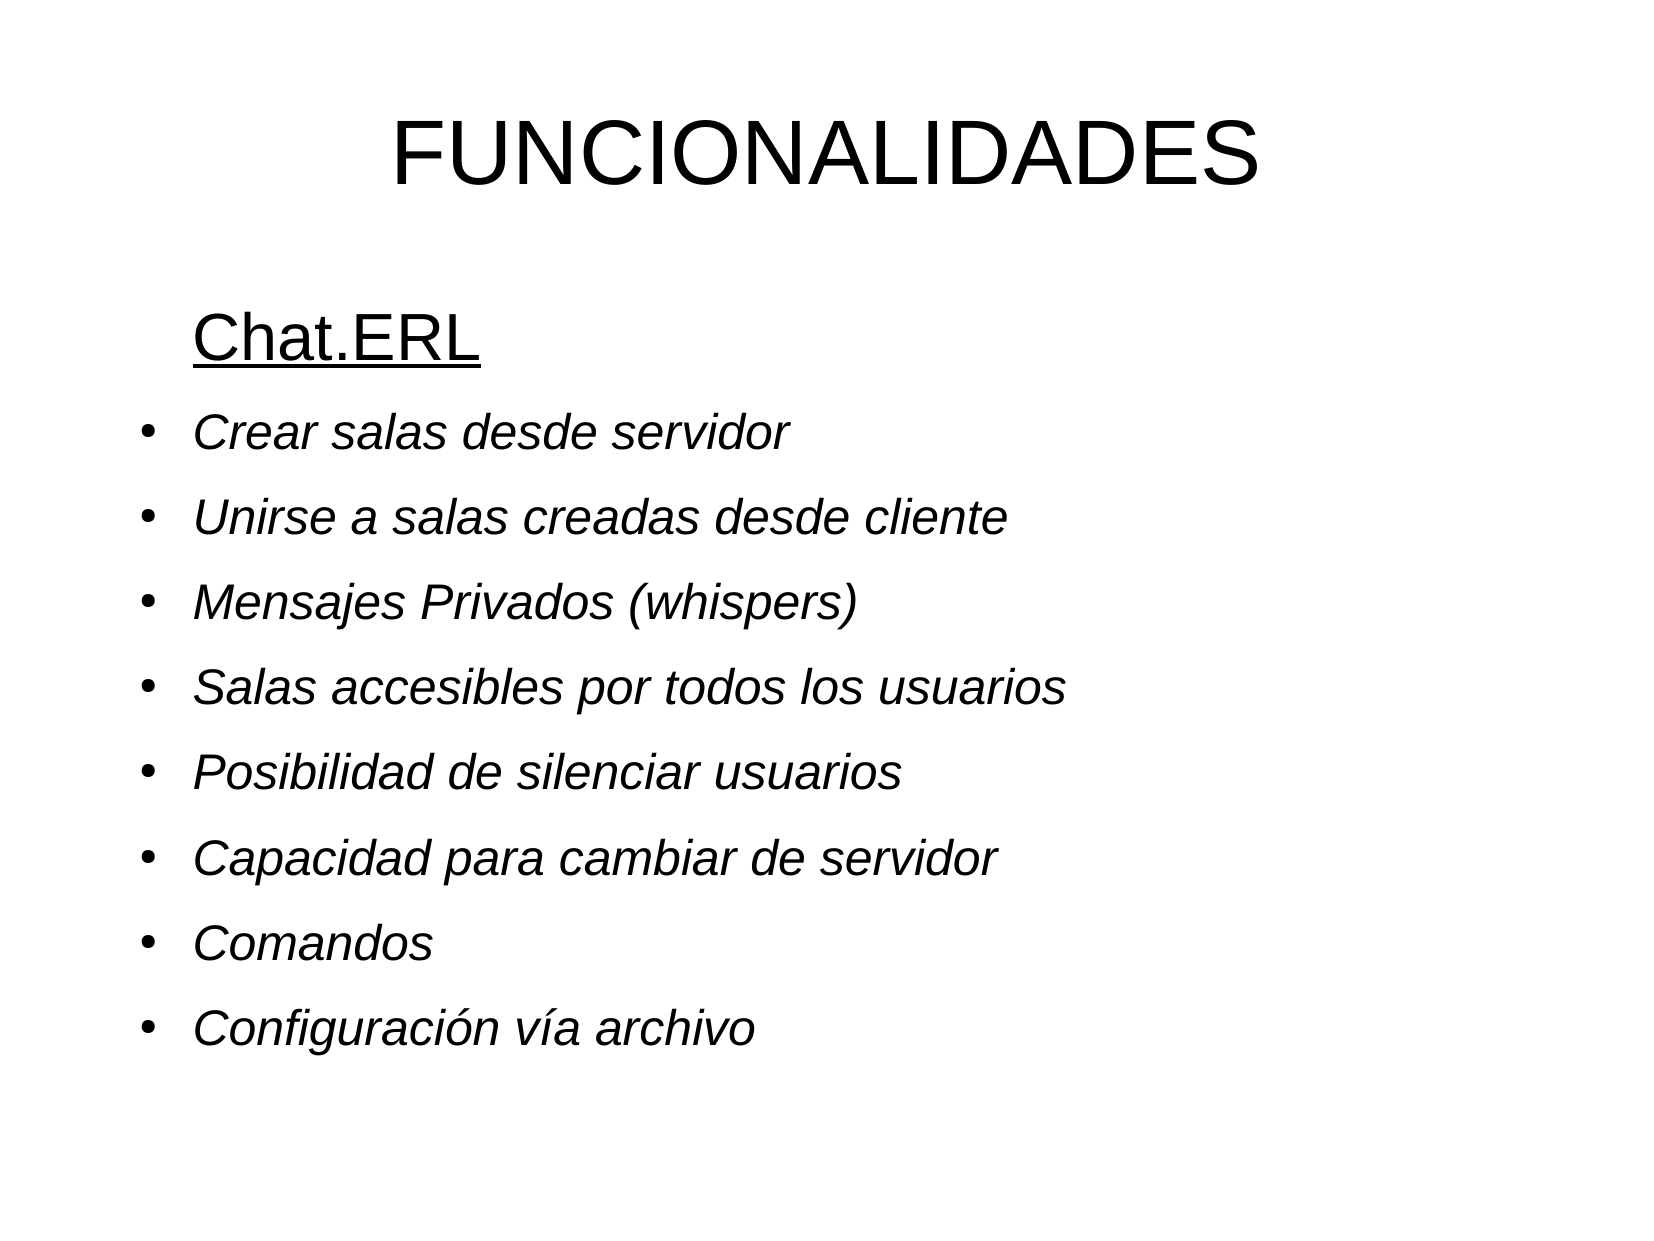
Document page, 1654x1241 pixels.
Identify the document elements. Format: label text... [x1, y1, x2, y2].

list Chat.ERL Crear salas desde servidor Unirse a salas creadas desde cliente Mensajes Privados (whispers) Salas accesibles por todos los usuarios Posibilidad de silenciar usuarios Capacidad para cambiar de servidor Comandos Configuración vía archivo [121, 299, 1532, 1125]
title FUNCIONALIDADES [82, 49, 1571, 257]
